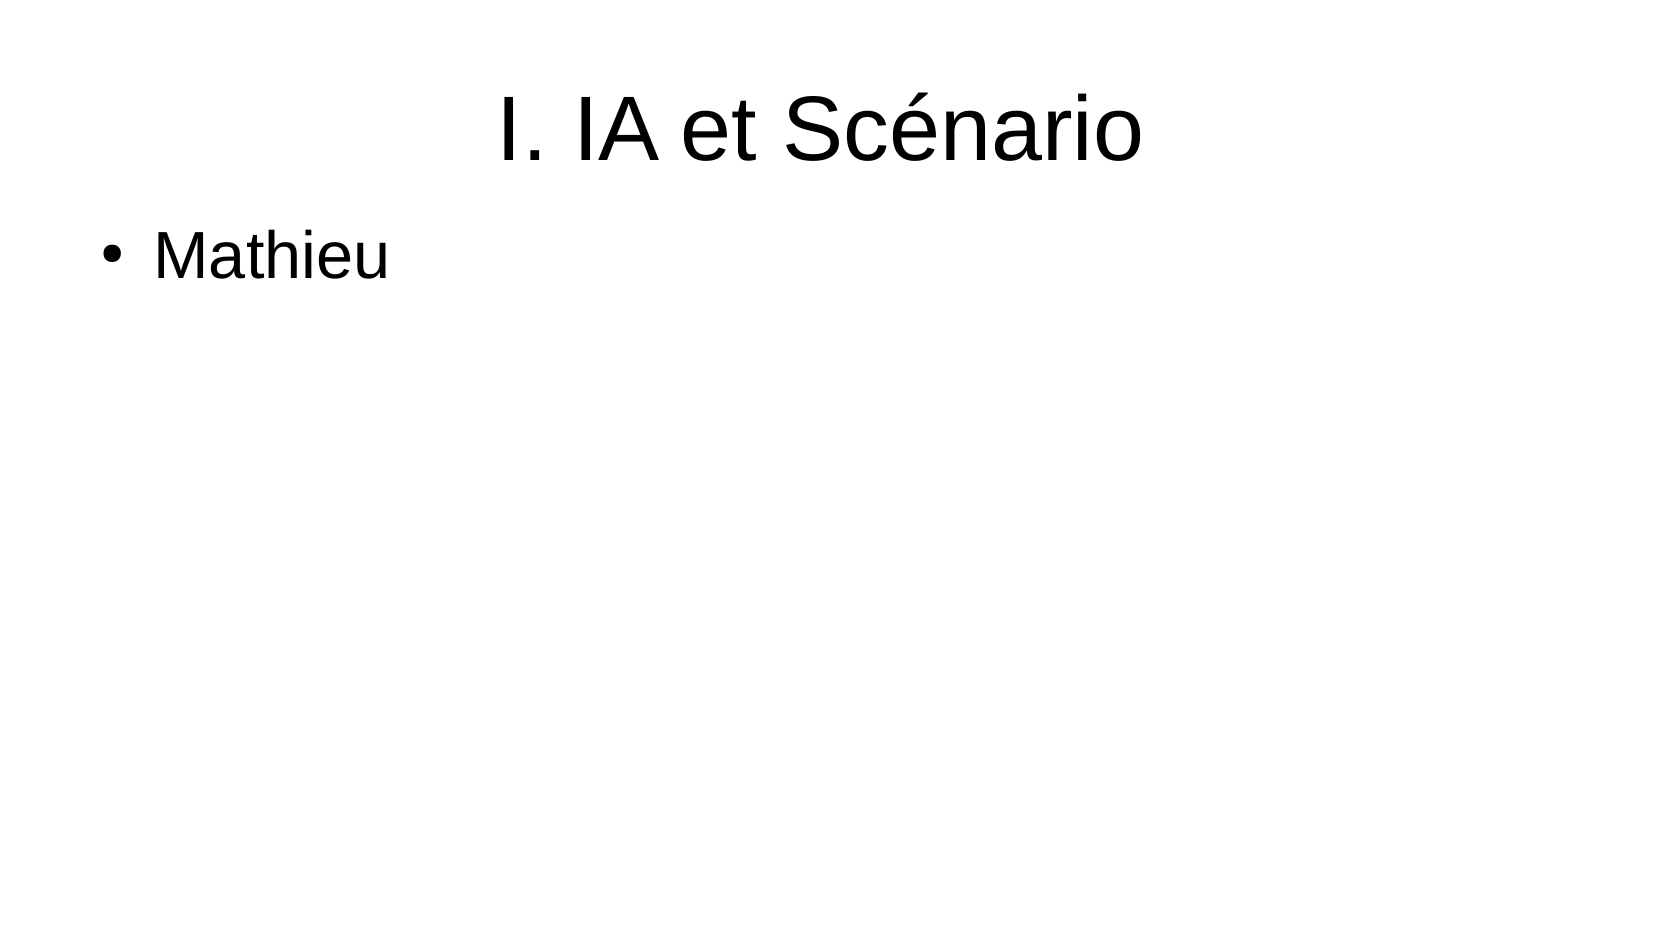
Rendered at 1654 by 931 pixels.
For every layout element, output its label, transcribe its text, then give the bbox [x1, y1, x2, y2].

list Mathieu [82, 217, 1571, 758]
title I. IA et Scénario [76, 51, 1565, 207]
